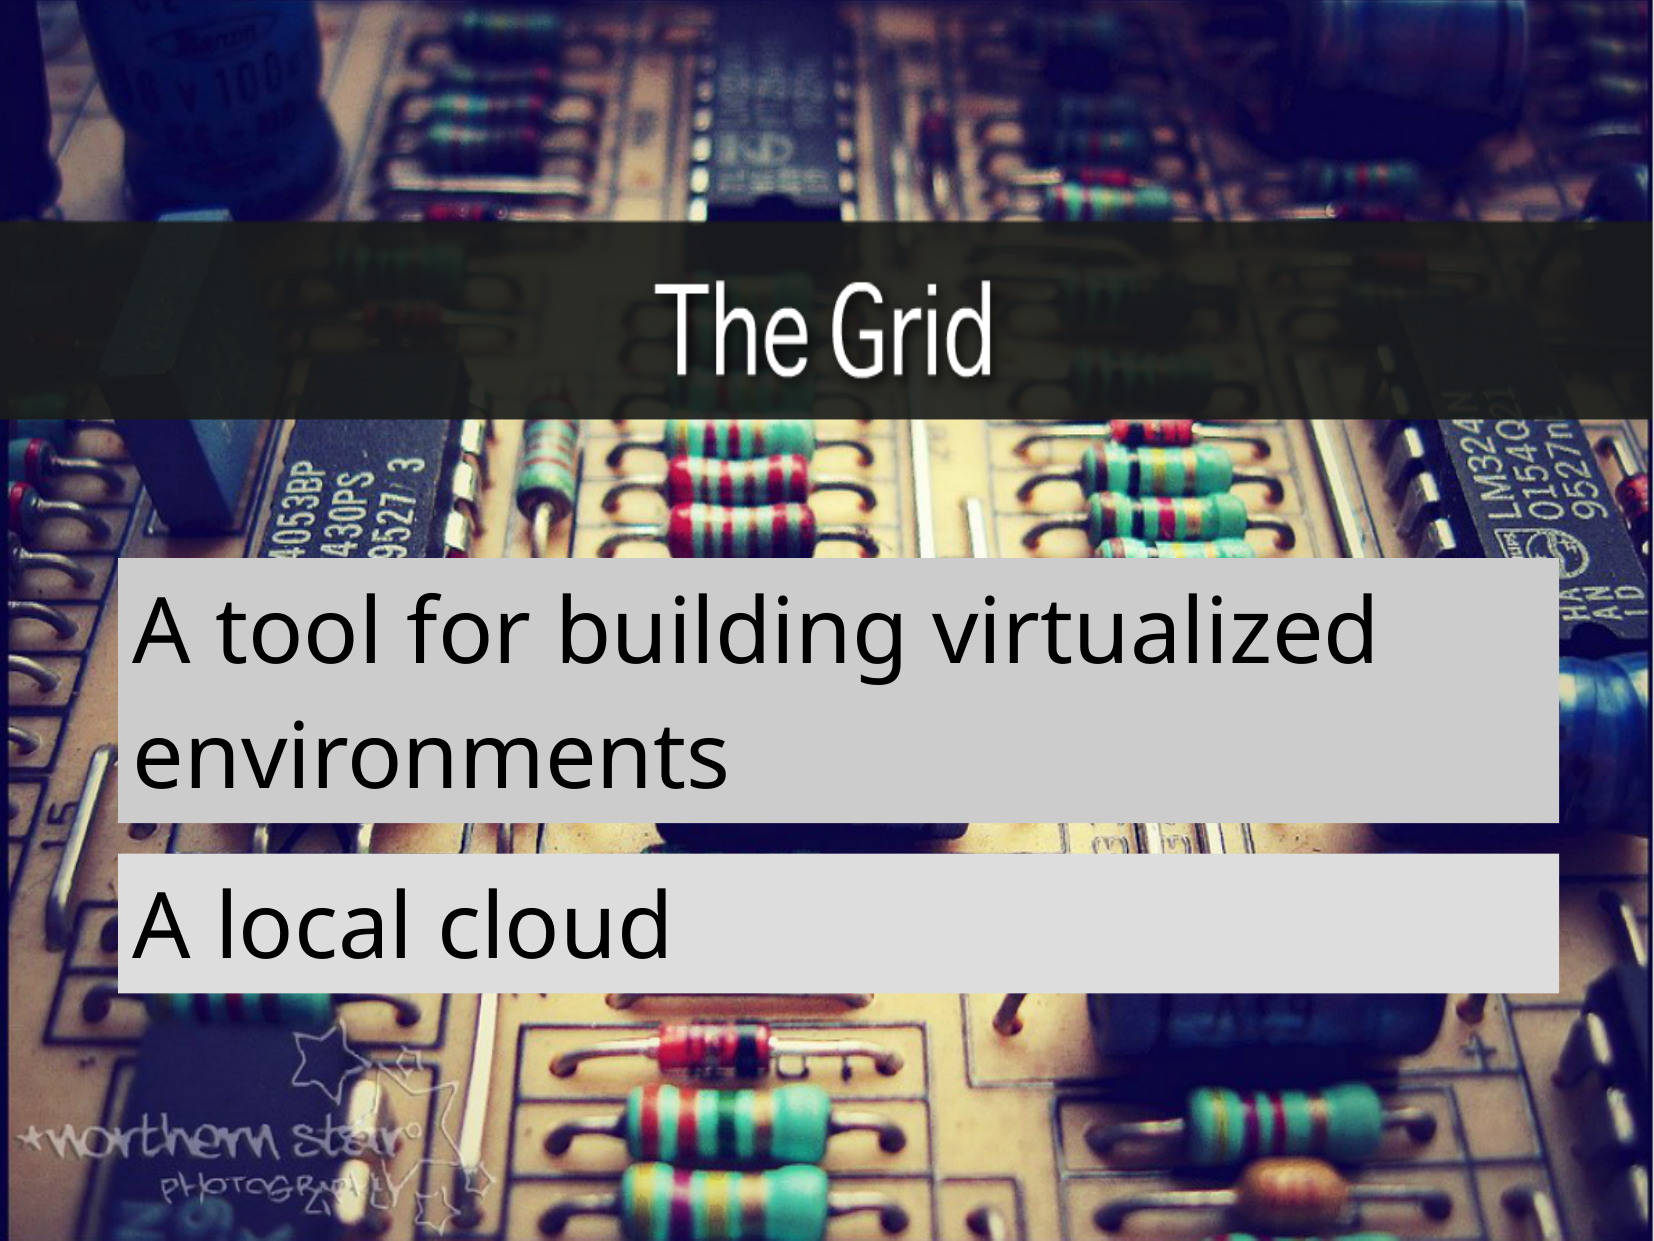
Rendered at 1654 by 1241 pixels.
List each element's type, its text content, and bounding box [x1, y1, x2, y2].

picture [0, 0, 1654, 1241]
text_box A local cloud [118, 853, 1560, 972]
text_box A tool for building virtualized environments [118, 558, 1560, 780]
